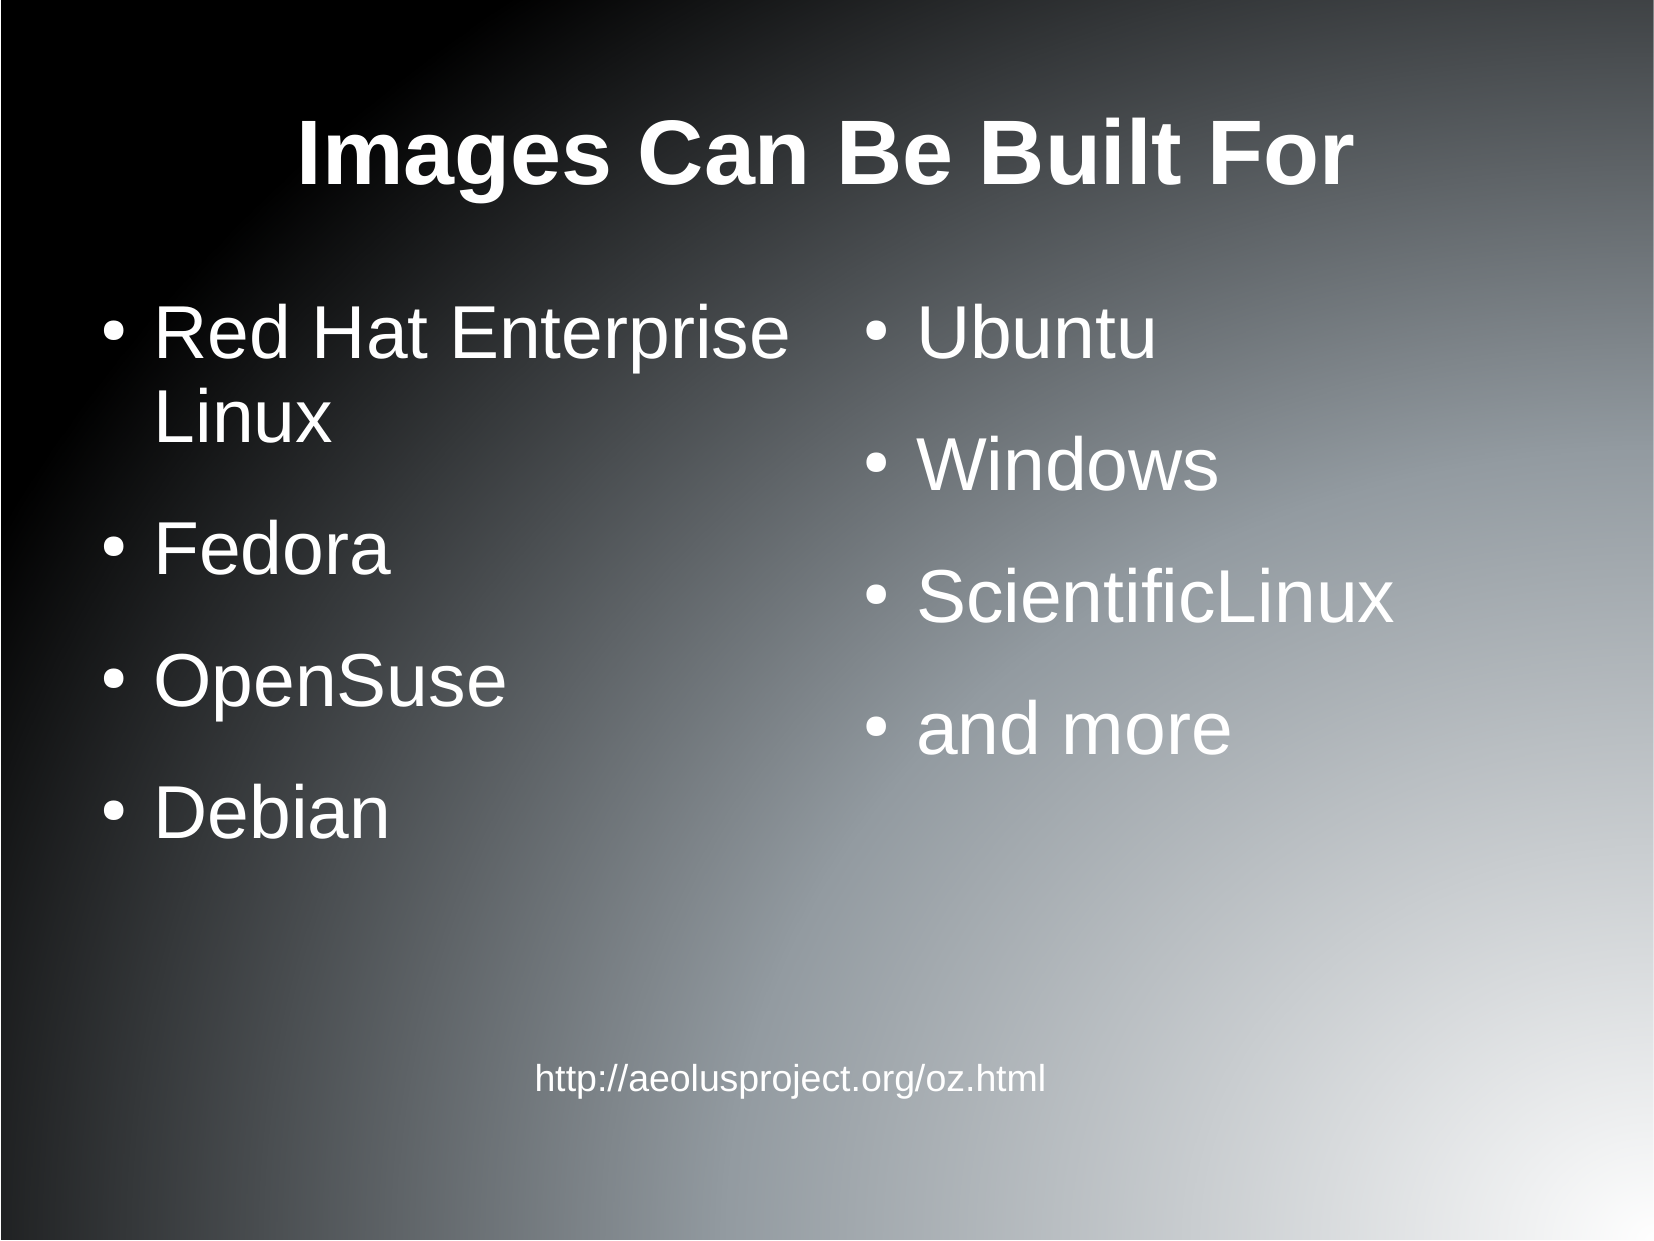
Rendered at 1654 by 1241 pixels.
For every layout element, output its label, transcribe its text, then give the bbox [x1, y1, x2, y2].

list Ubuntu Windows ScientificLinux and more [845, 290, 1572, 1109]
title Images Can Be Built For [82, 49, 1571, 257]
text_box http://aeolusproject.org/oz.html [519, 1050, 1063, 1107]
list Red Hat Enterprise Linux Fedora OpenSuse Debian [82, 290, 809, 1109]
picture [1, 0, 1654, 1240]
